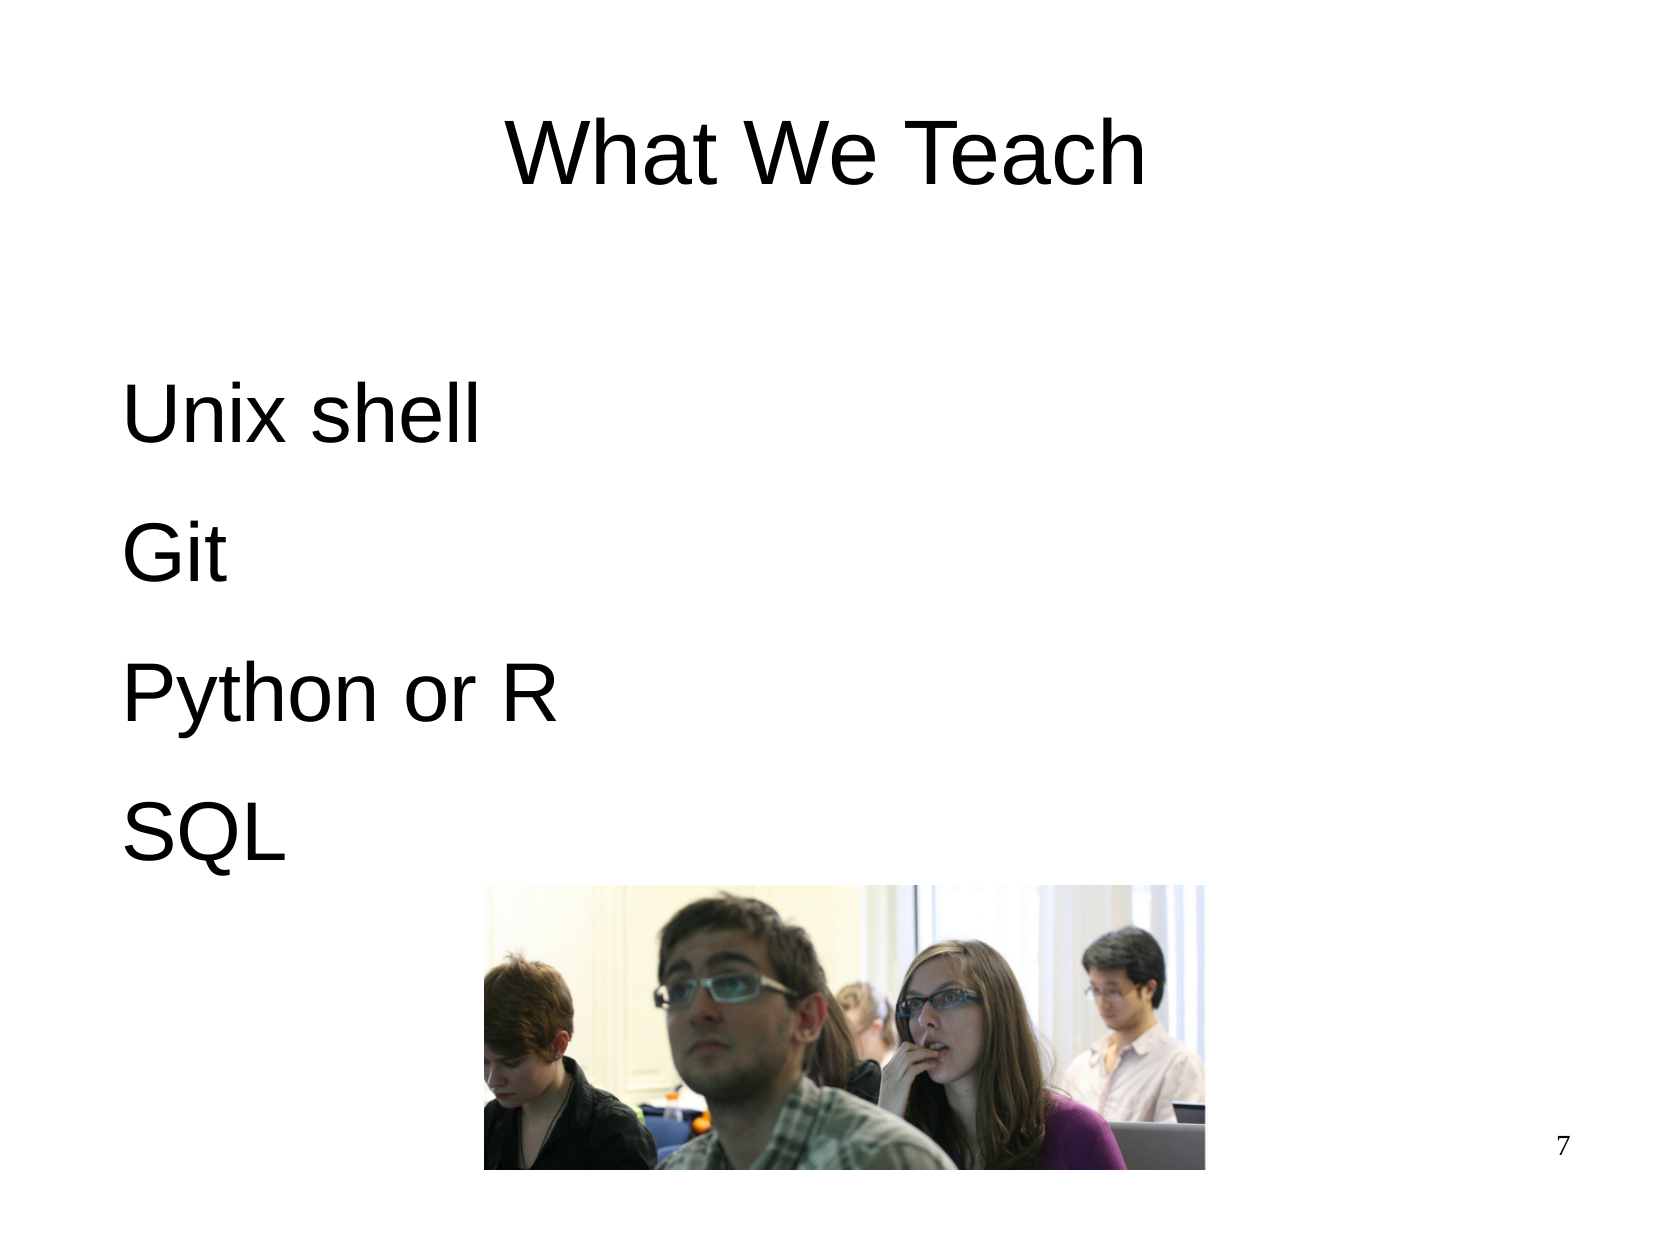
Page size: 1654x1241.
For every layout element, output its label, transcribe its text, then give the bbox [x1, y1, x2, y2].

title What We Teach [82, 49, 1571, 257]
picture [484, 885, 1208, 1170]
text_box Unix shell Git Python or R SQL [106, 312, 576, 838]
